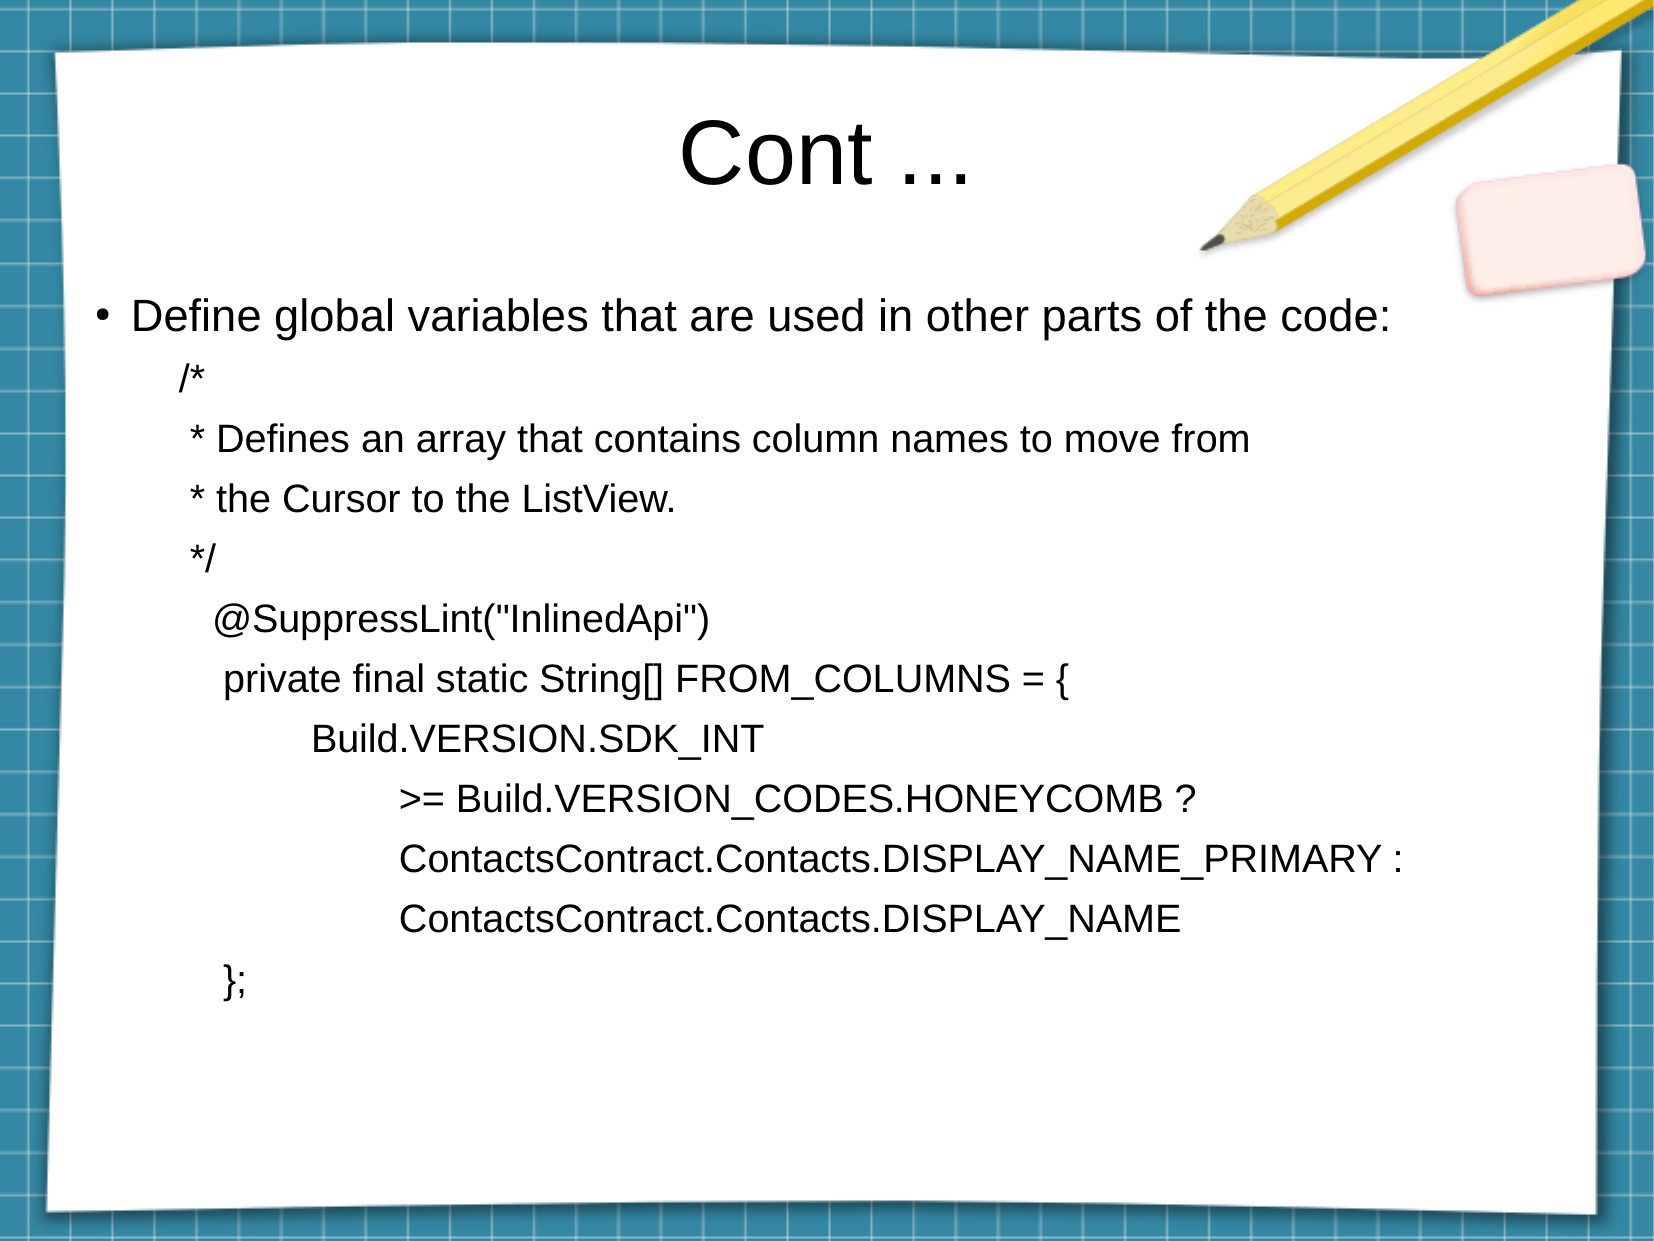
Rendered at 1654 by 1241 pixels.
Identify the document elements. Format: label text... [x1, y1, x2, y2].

picture [0, 0, 1654, 1241]
title Cont ... [82, 49, 1571, 257]
list Define global variables that are used in other parts of the code: /* * Defines an array that contains column names to move from * the Cursor to the ListView. */ @SuppressLint("InlinedApi") private final static String[] FROM_COLUMNS = { Build.VERSION.SDK_INT >= Build.VERSION_CODES.HONEYCOMB ? ContactsContract.Contacts.DISPLAY_NAME_PRIMARY : ContactsContract.Contacts.DISPLAY_NAME }; [82, 290, 1571, 1010]
